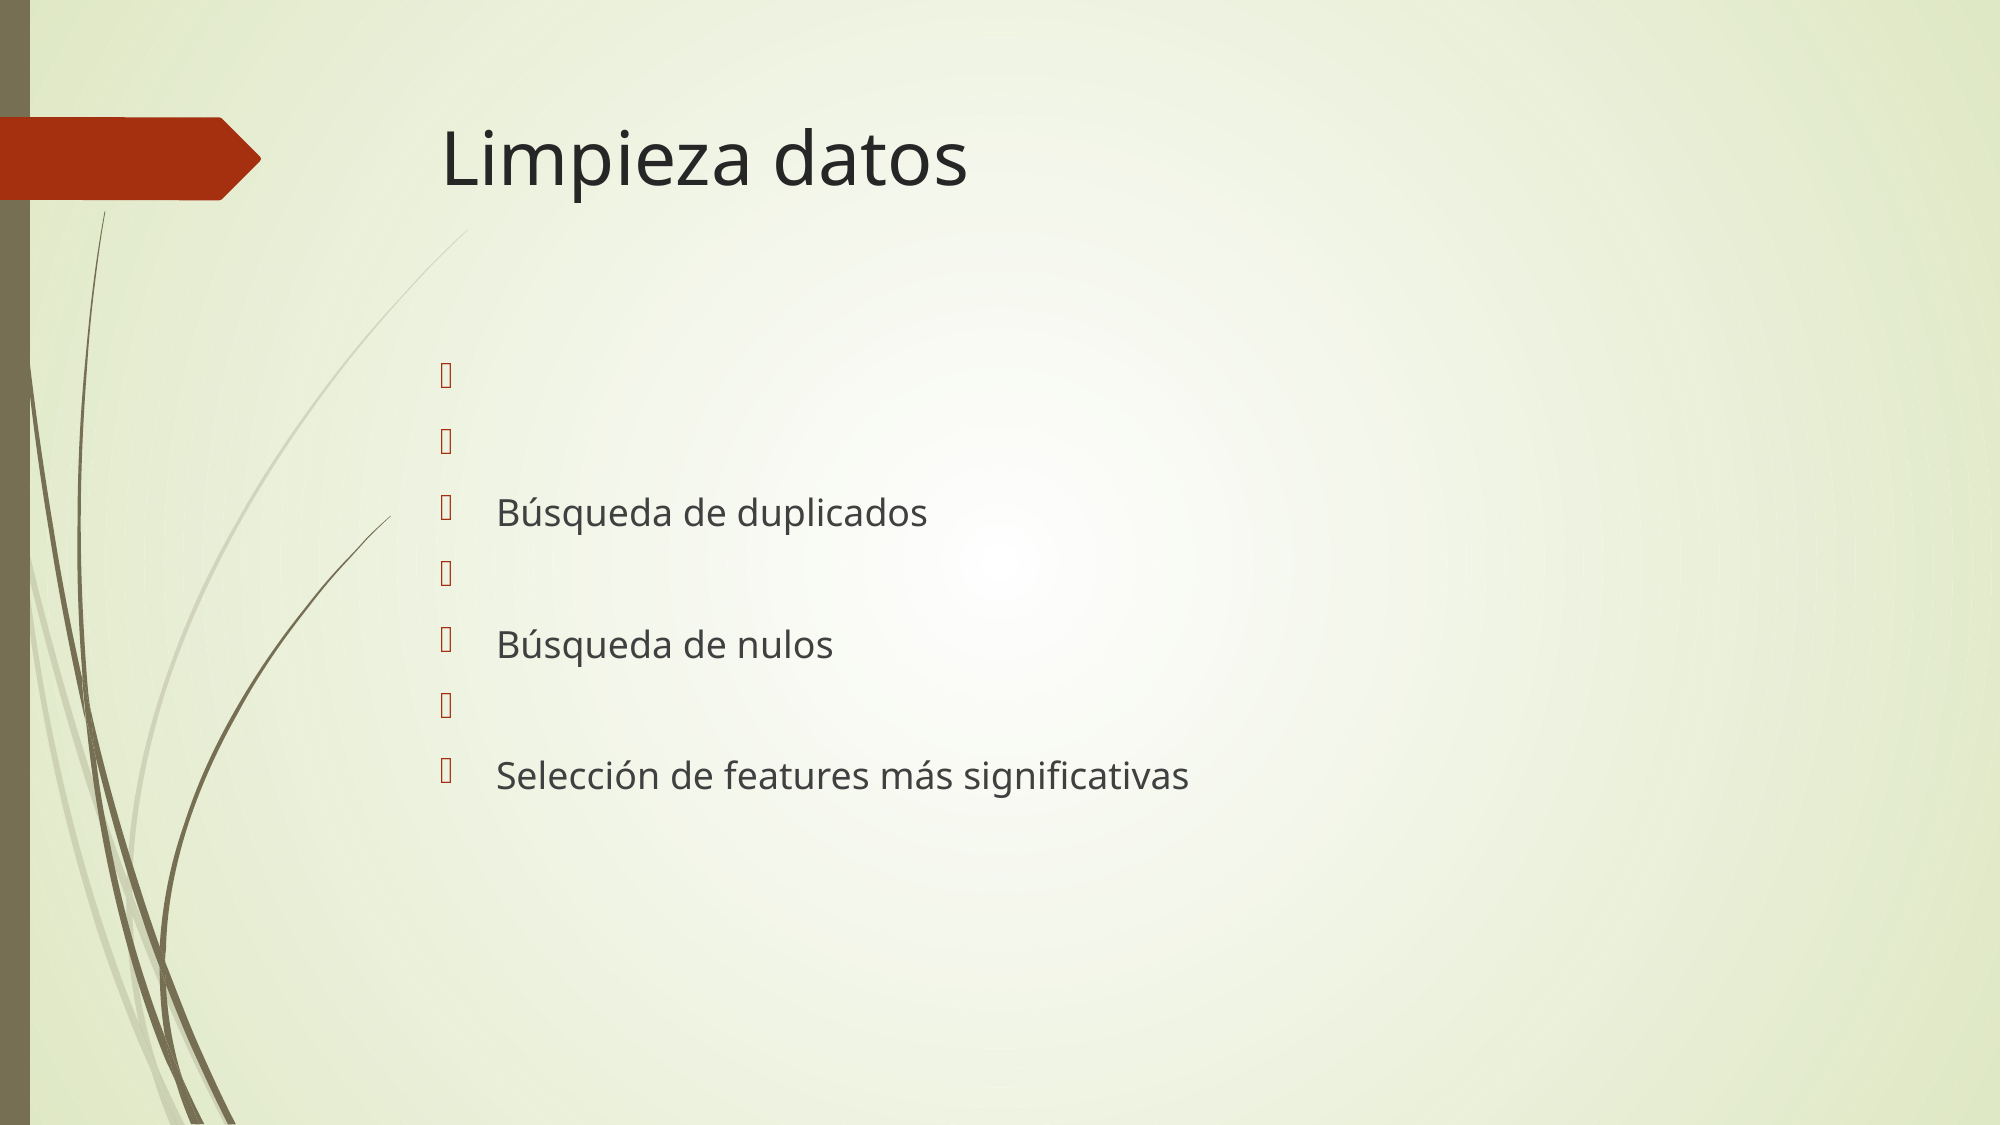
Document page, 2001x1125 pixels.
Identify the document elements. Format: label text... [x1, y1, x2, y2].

title Limpieza datos [425, 102, 1888, 313]
list Búsqueda de duplicados Búsqueda de nulos Selección de features más significativas [424, 350, 1888, 970]
